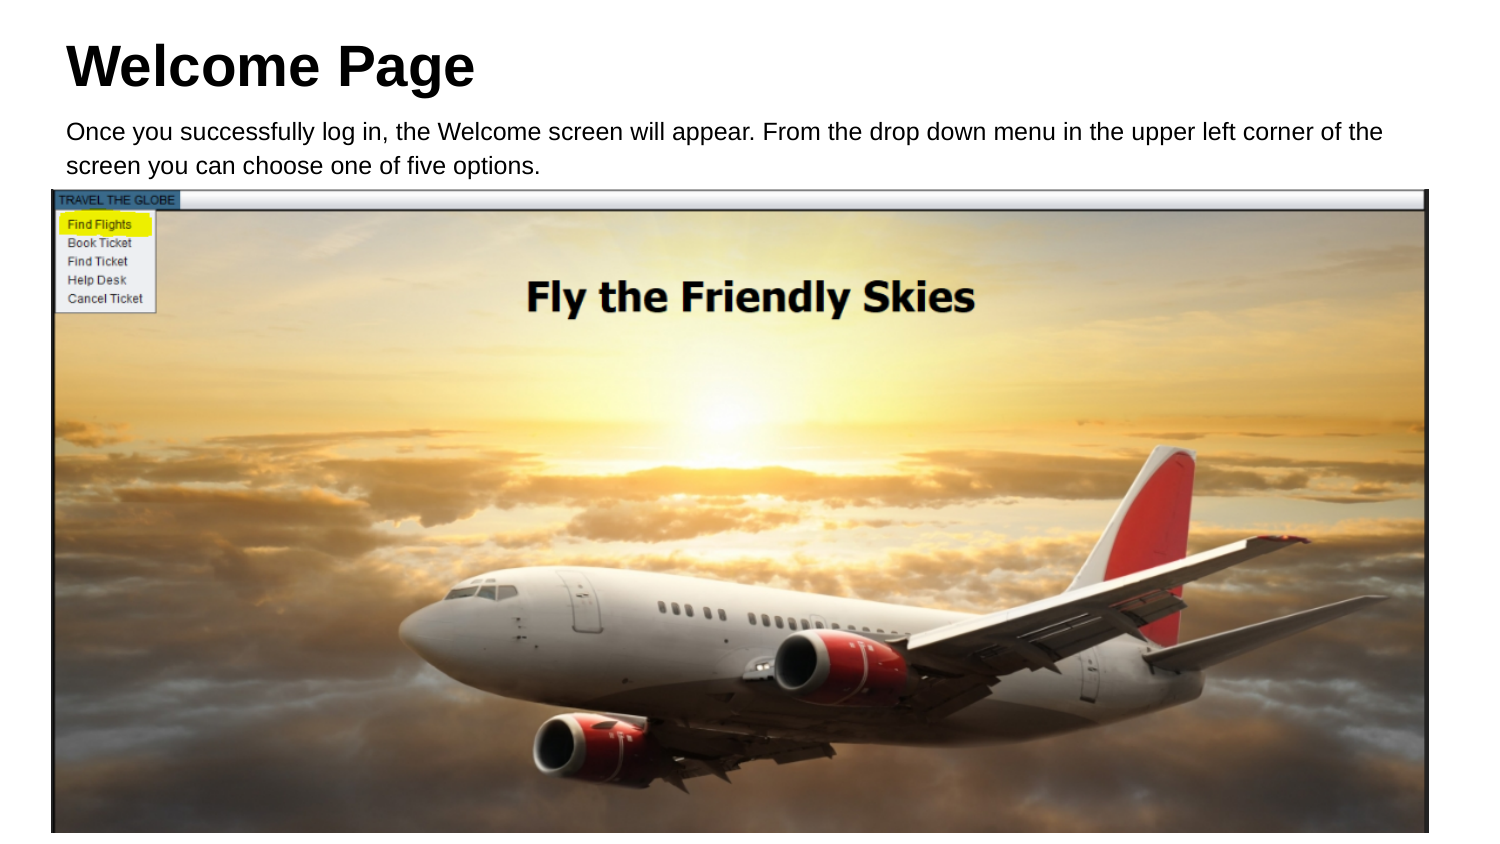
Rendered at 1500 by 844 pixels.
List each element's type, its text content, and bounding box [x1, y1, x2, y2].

picture [51, 189, 1429, 833]
title Welcome Page [51, 13, 1449, 96]
list Once you successfully log in, the Welcome screen will appear. From the drop down menu in the upper left corner of the screen you can choose one of five options. [51, 96, 1449, 190]
